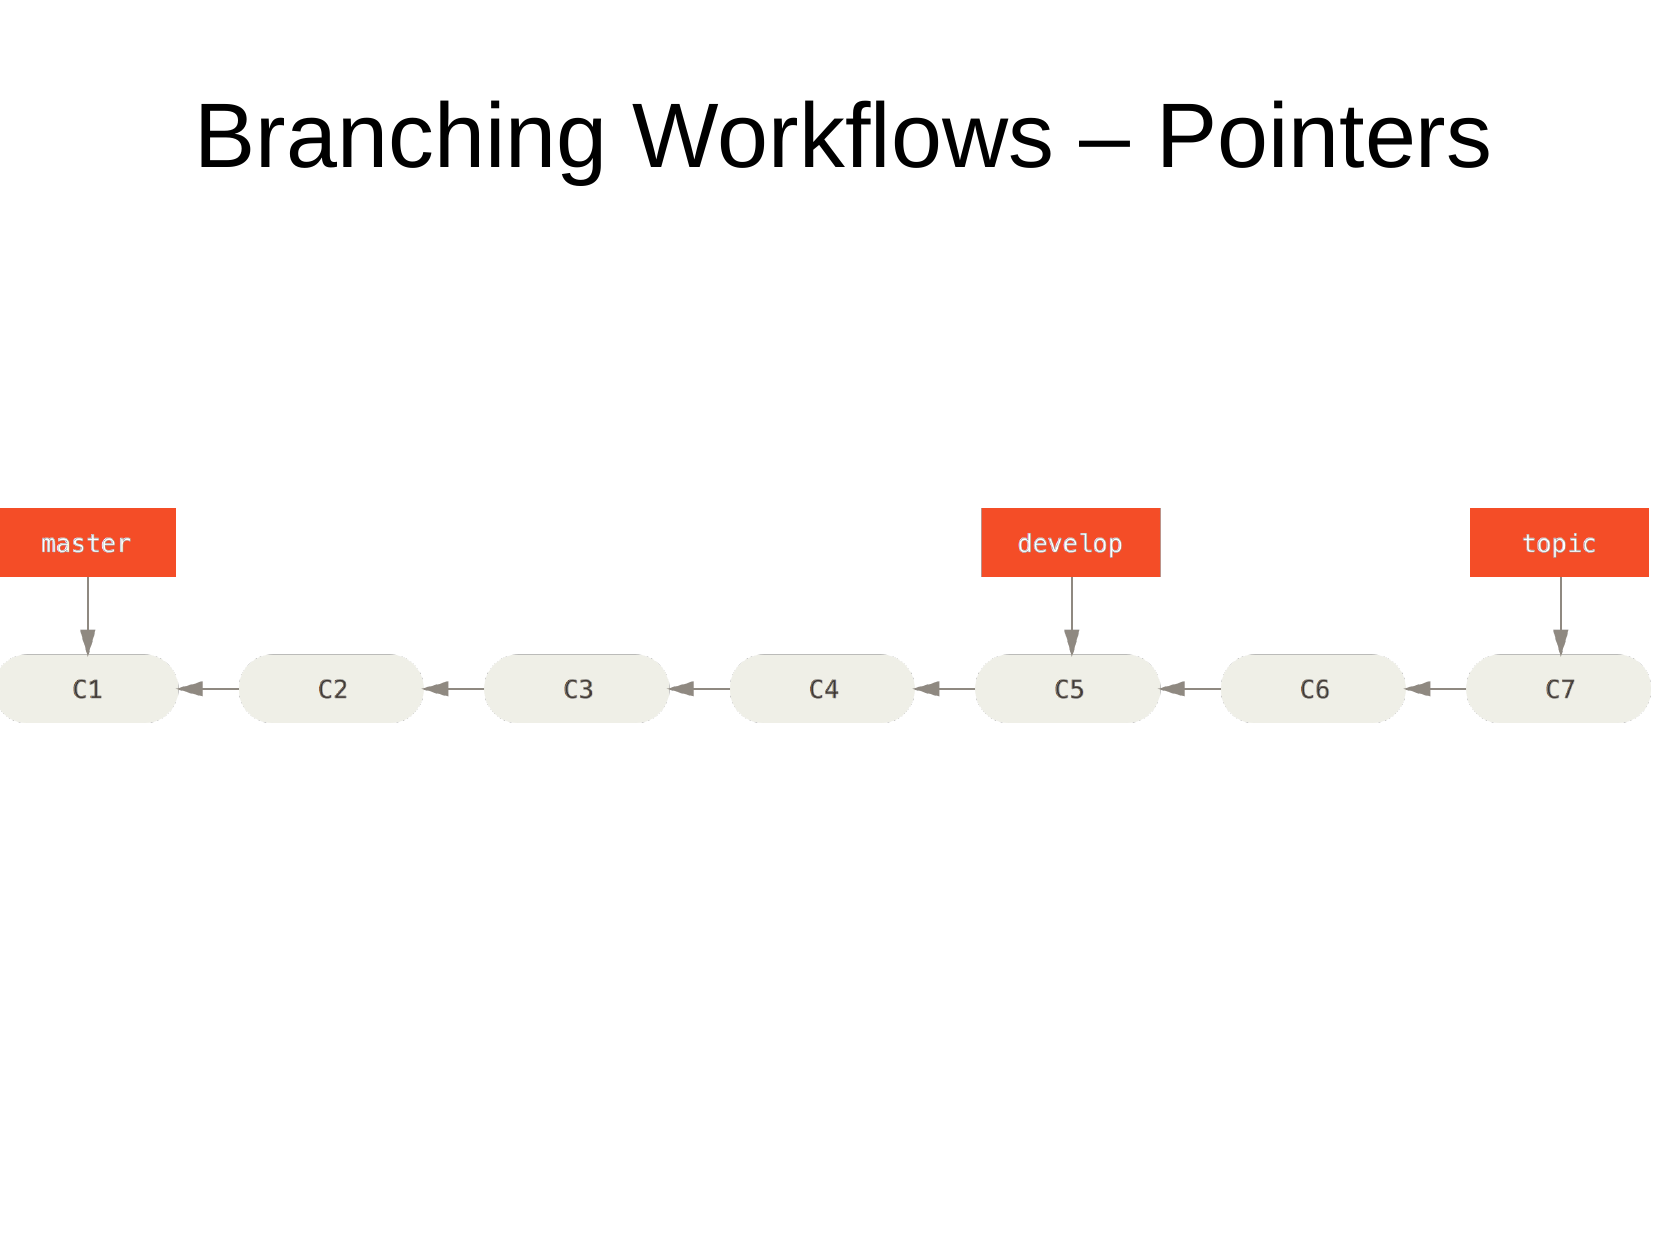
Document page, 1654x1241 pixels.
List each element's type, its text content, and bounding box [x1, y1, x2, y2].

title Branching Workflows – Pointers [0, 27, 1654, 235]
picture [0, 508, 1651, 723]
